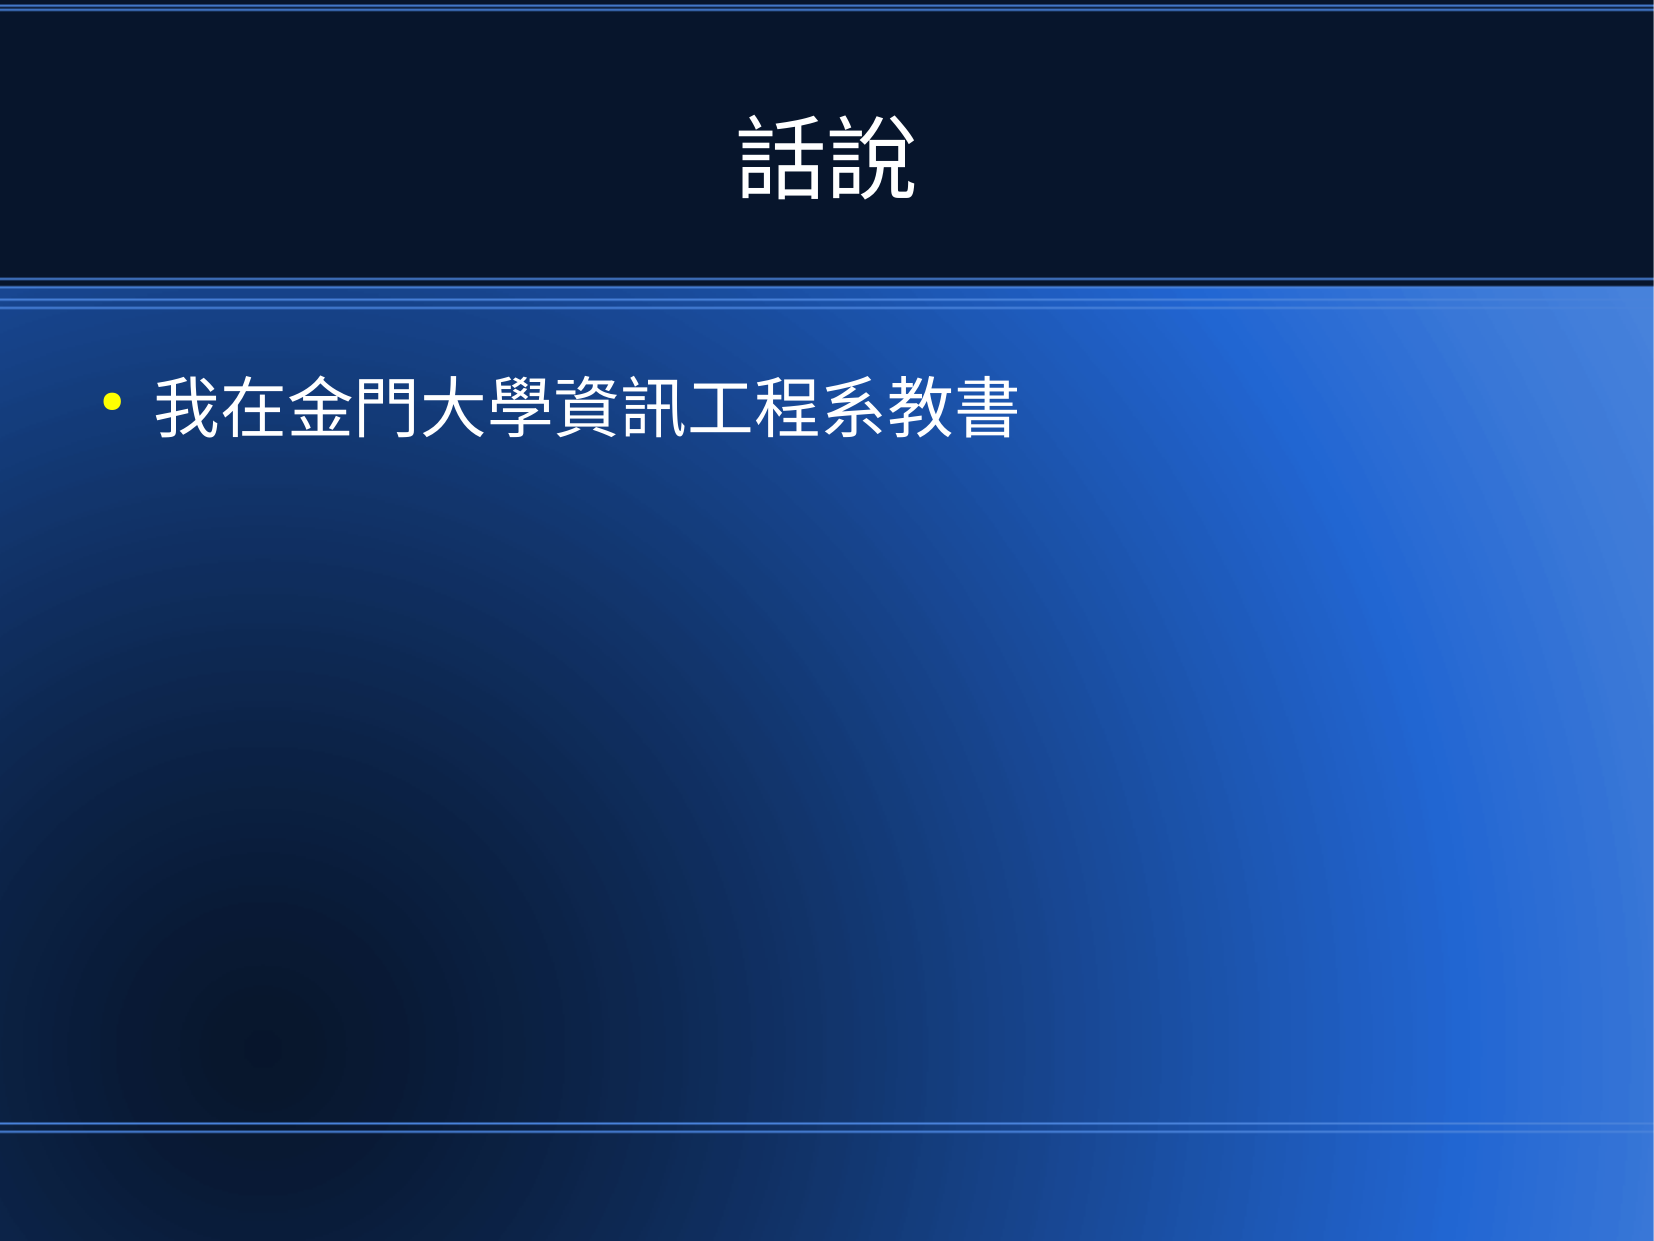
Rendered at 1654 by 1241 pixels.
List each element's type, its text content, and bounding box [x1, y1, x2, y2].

picture [0, 0, 1654, 1241]
list 我在金門大學資訊工程系教書 [82, 355, 1571, 1075]
title 話說 [82, 49, 1571, 257]
